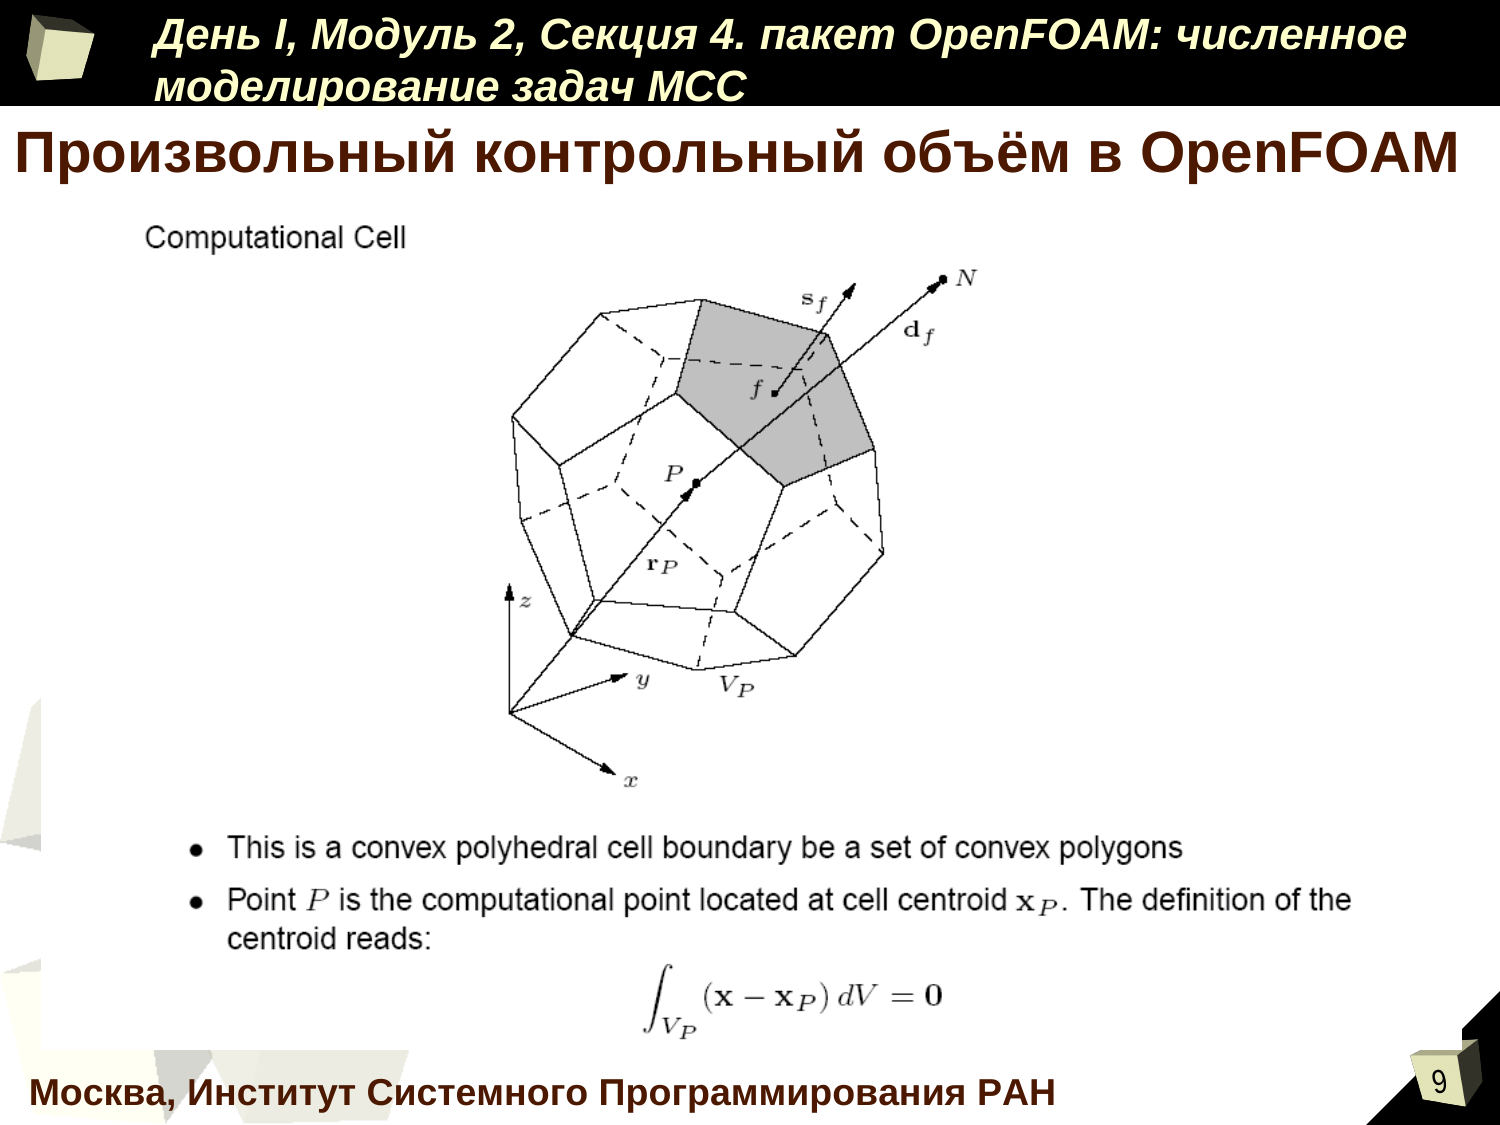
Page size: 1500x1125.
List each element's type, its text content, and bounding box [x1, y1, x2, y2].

picture [423, 1088, 433, 1102]
text_box Произвольный контрольный объём в OpenFOAM [0, 106, 1500, 192]
picture [0, 192, 1462, 1125]
